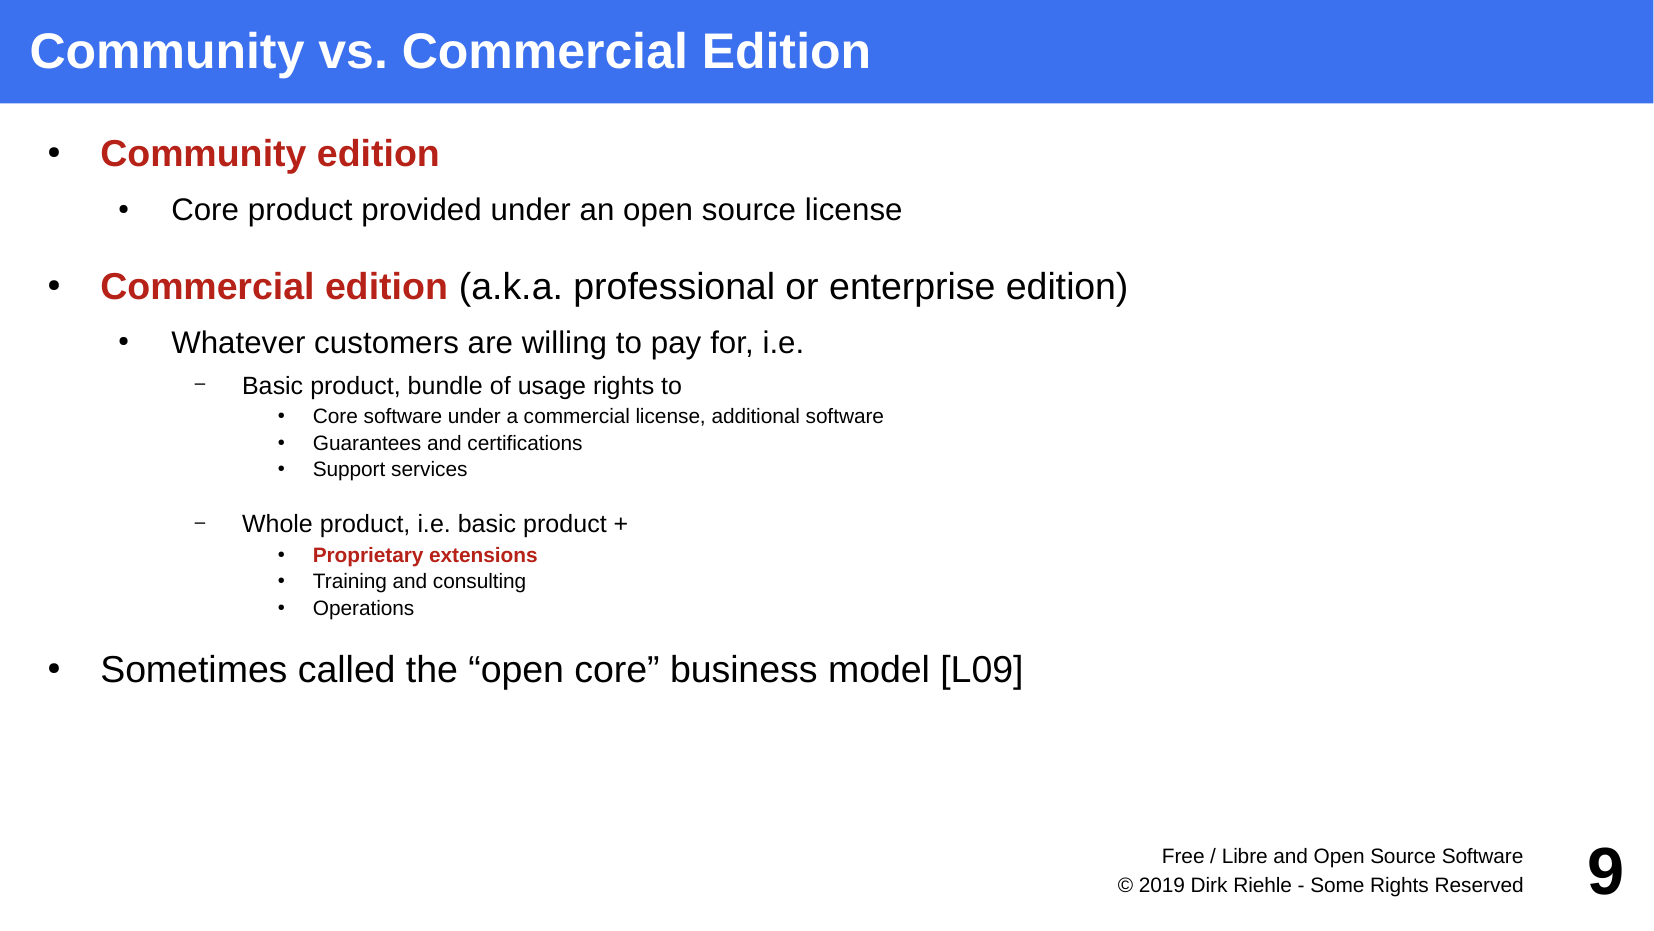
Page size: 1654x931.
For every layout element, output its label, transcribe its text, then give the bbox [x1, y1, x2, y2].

title Community vs. Commercial Edition [0, 0, 1654, 104]
list Community edition Core product provided under an open source license Commercial edition (a.k.a. professional or enterprise edition) Whatever customers are willing to pay for, i.e. Basic product, bundle of usage rights to Core software under a commercial license, additional software Guarantees and certifications Support services Whole product, i.e. basic product + Proprietary extensions Training and consulting Operations Sometimes called the “open core” business model [L09] [29, 132, 1625, 813]
